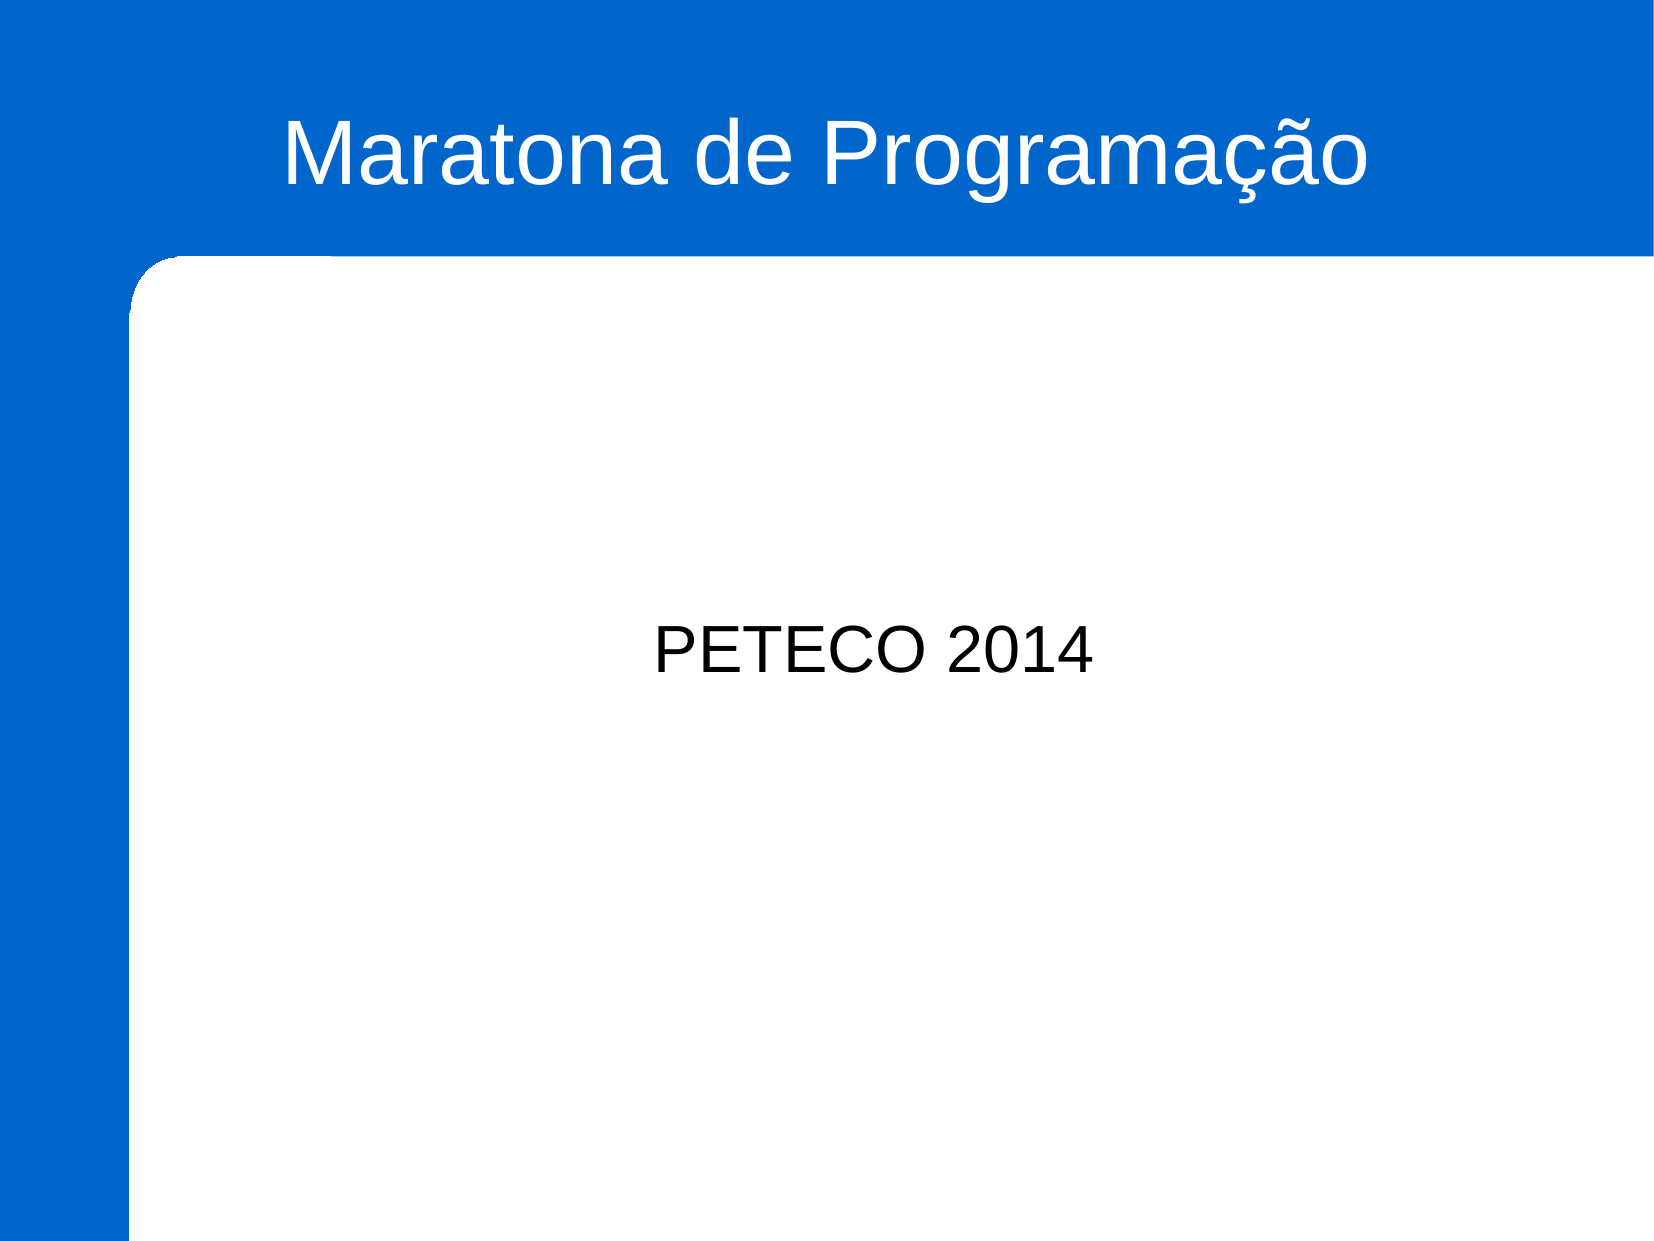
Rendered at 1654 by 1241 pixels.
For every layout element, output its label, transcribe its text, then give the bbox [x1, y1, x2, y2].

subtitle PETECO 2014 [129, 290, 1619, 1010]
title Maratona de Programação [82, 49, 1571, 257]
